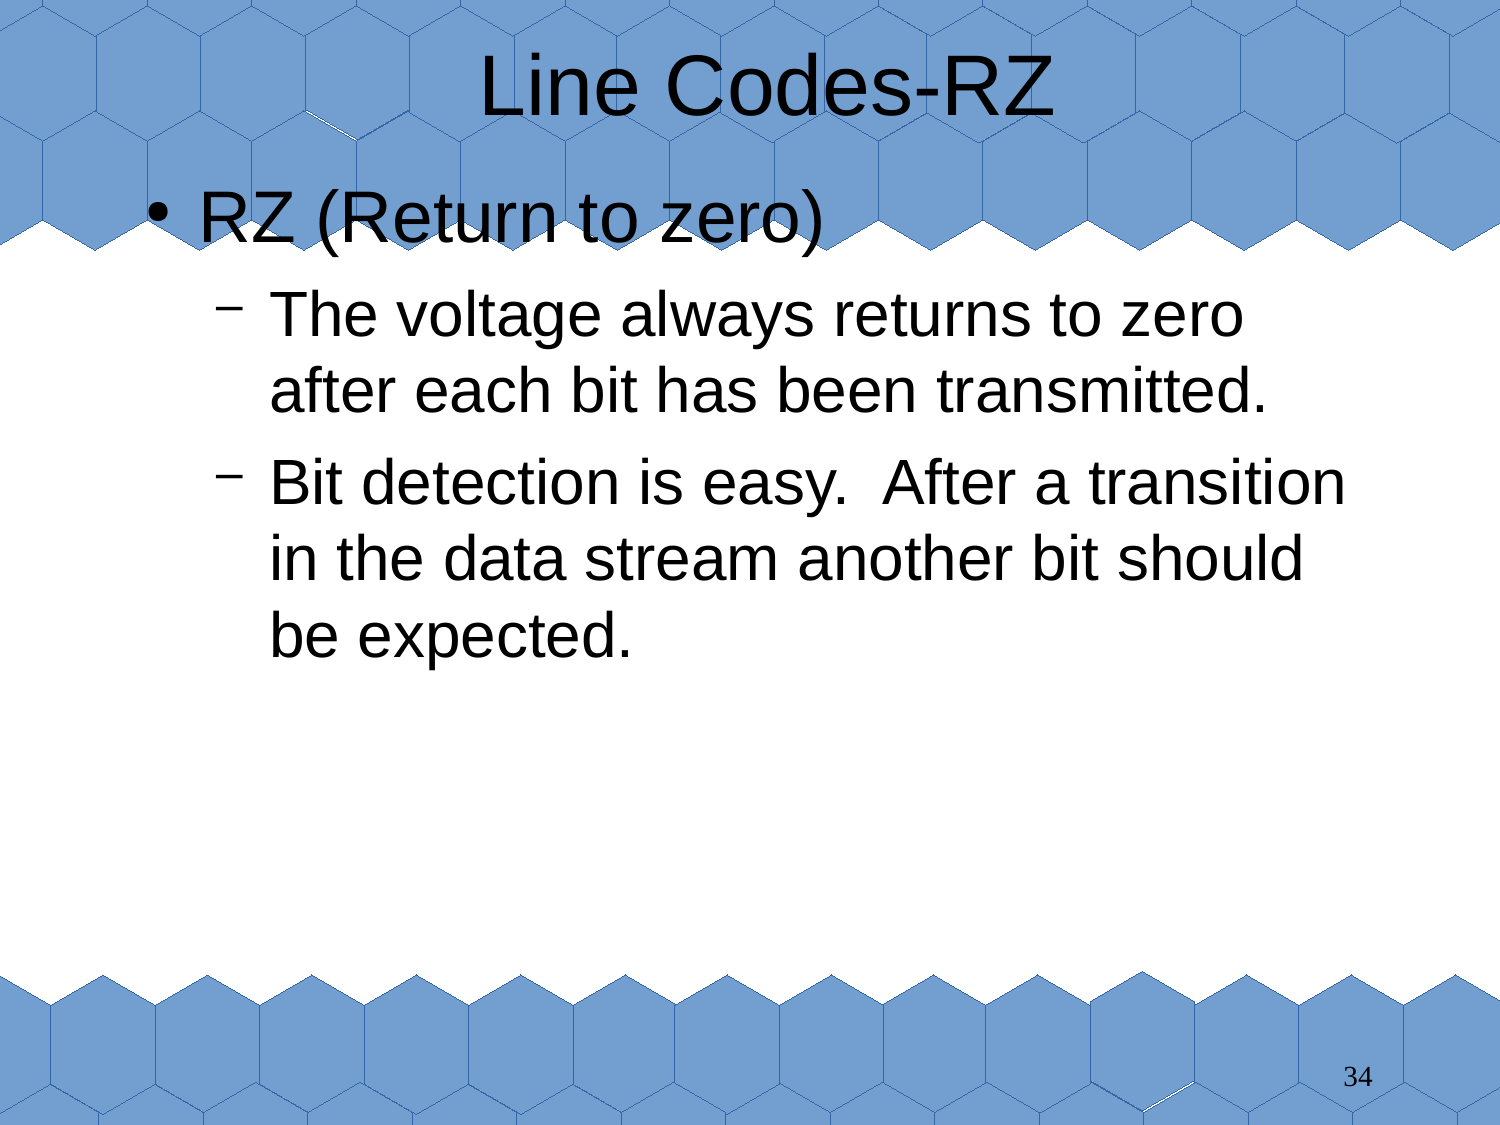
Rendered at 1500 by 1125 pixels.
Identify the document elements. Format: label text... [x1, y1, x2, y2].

text_box <number> [1074, 1050, 1388, 1125]
title Line Codes-RZ [112, 0, 1388, 162]
list RZ (Return to zero) The voltage always returns to zero after each bit has been transmitted. Bit detection is easy. After a transition in the data stream another bit should be expected. [112, 162, 1388, 1025]
